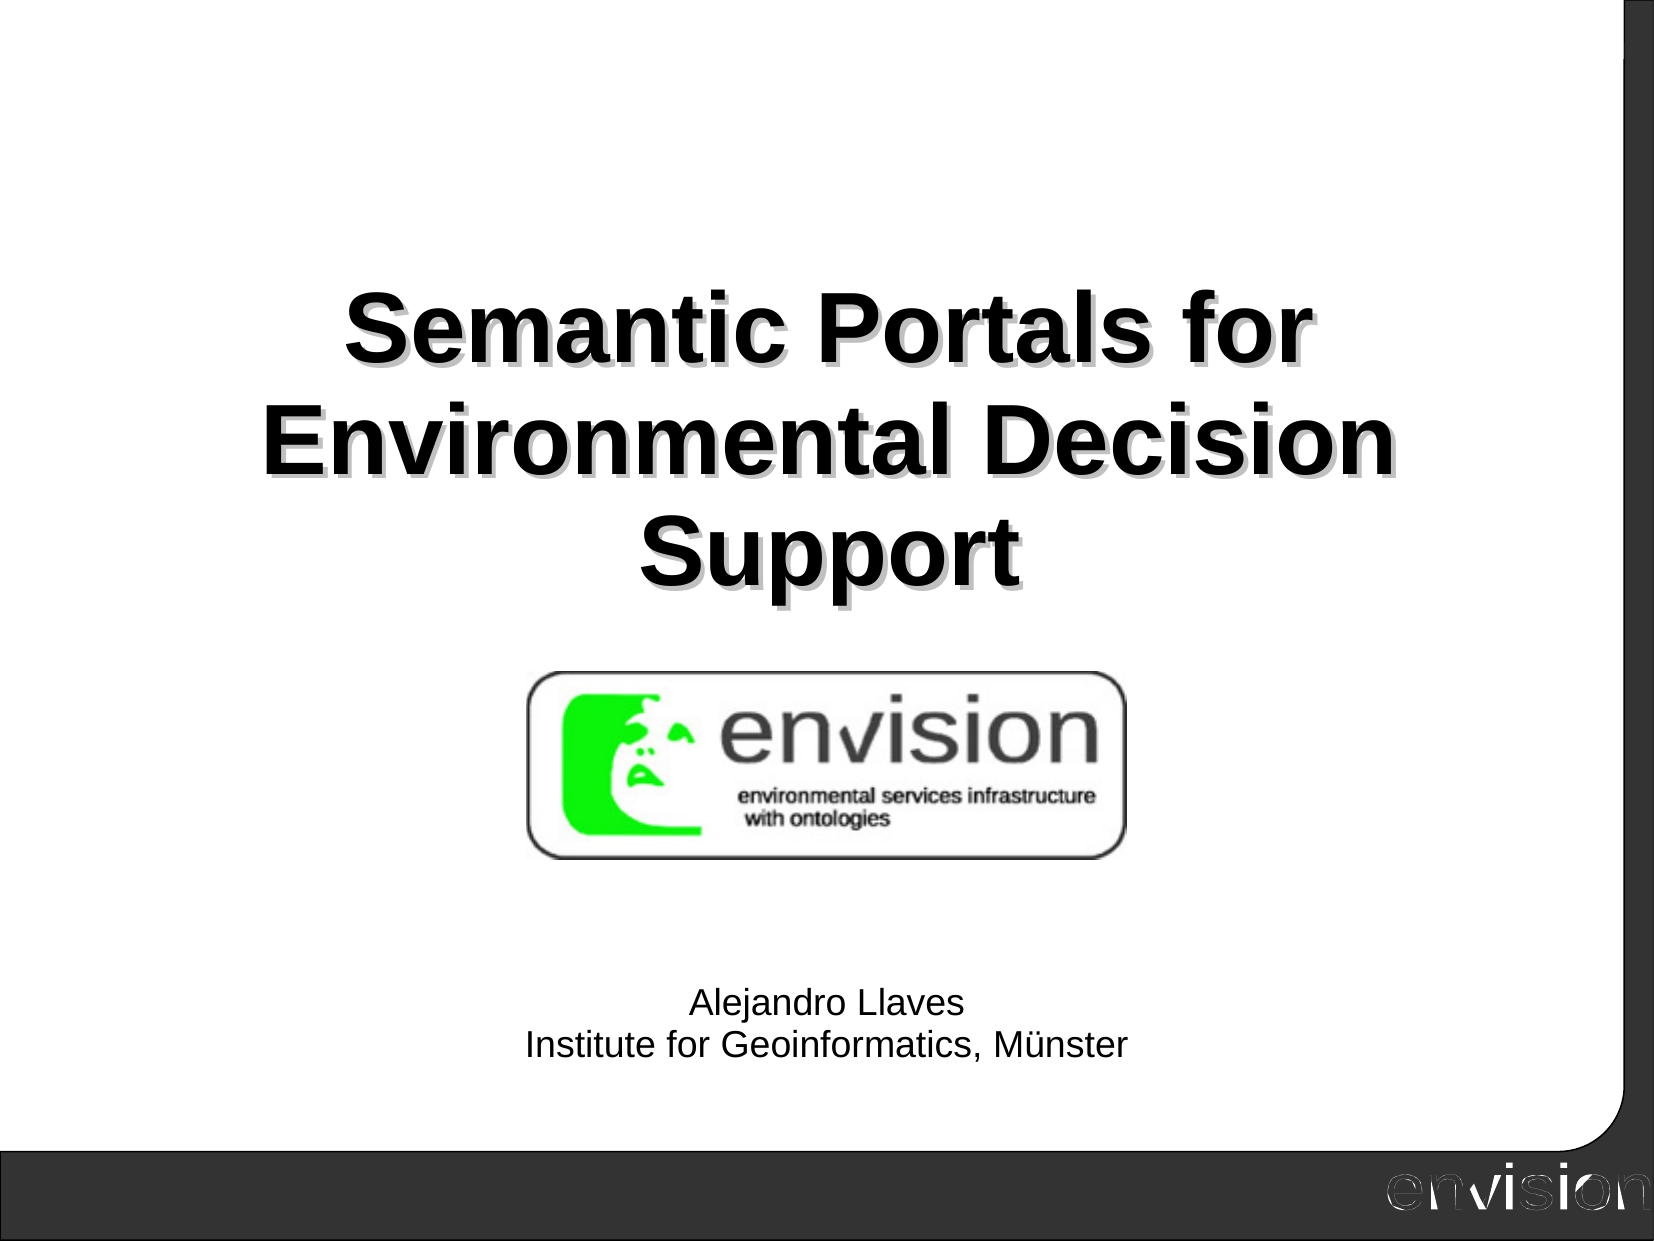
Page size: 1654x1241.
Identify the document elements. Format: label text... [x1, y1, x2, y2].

text_box Alejandro Llaves Institute for Geoinformatics, Münster [451, 974, 1202, 1074]
text_box Semantic Portals for Environmental Decision Support [88, 0, 1571, 1109]
picture [526, 671, 1127, 860]
